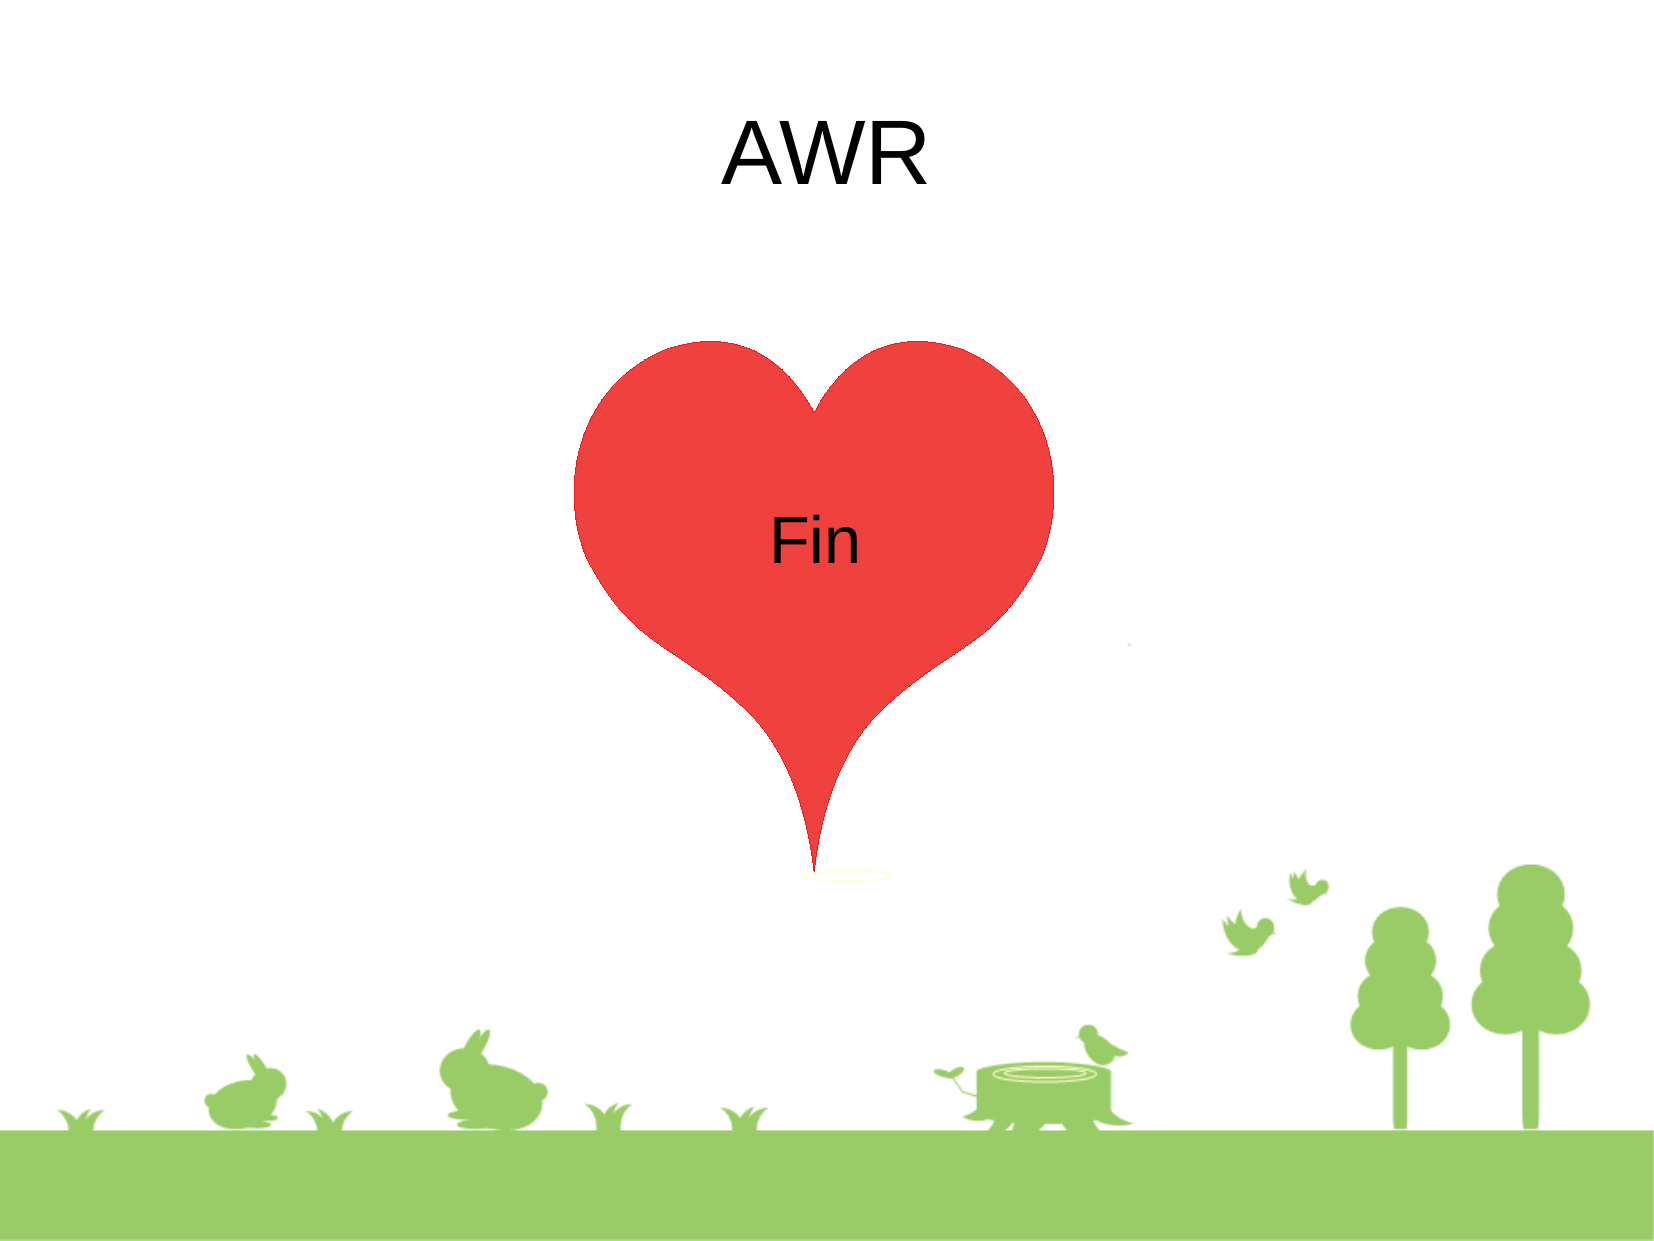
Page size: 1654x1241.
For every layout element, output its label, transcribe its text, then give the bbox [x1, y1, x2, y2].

picture [0, 0, 1654, 1241]
subtitle Fin [80, 181, 1569, 901]
title AWR [82, 49, 1571, 257]
